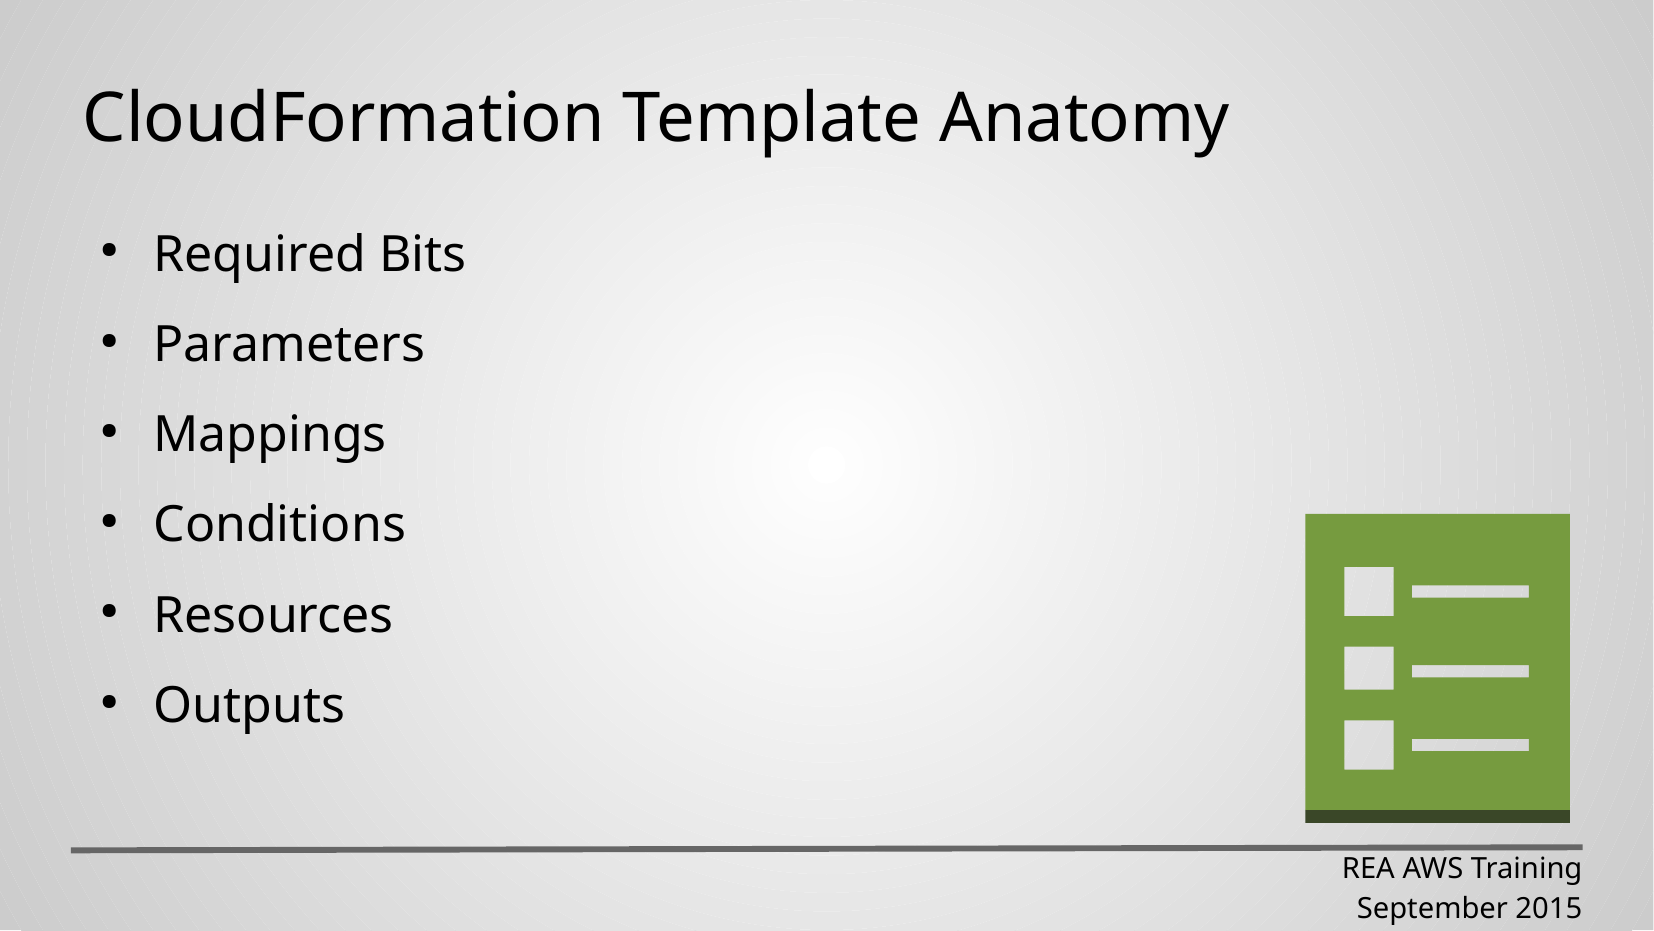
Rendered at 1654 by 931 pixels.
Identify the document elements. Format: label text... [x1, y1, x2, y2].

title CloudFormation Template Anatomy [82, 36, 1571, 193]
list Required Bits Parameters Mappings Conditions Resources Outputs [82, 217, 1571, 827]
picture [1299, 507, 1571, 827]
